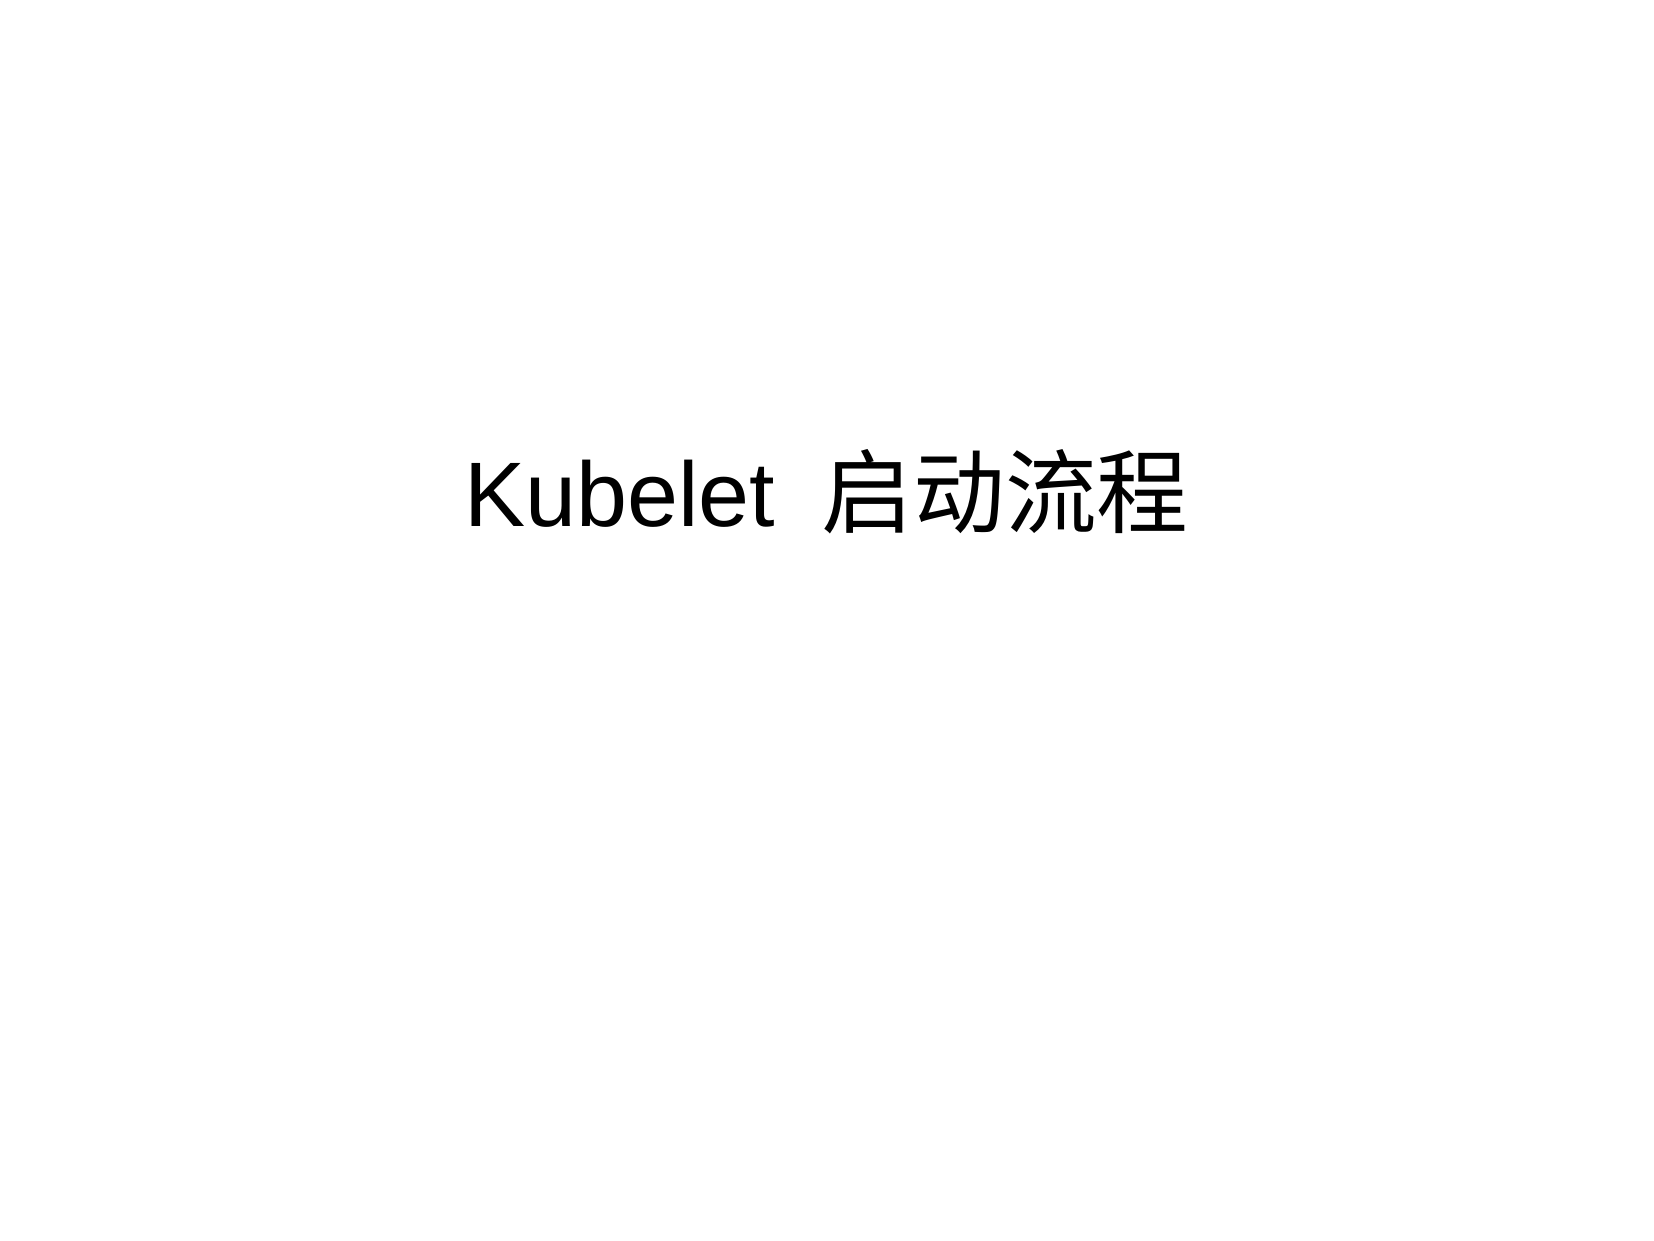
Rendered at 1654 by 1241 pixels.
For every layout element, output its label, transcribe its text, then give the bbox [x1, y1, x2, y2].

title Kubelet 启动流程 [82, 383, 1571, 591]
